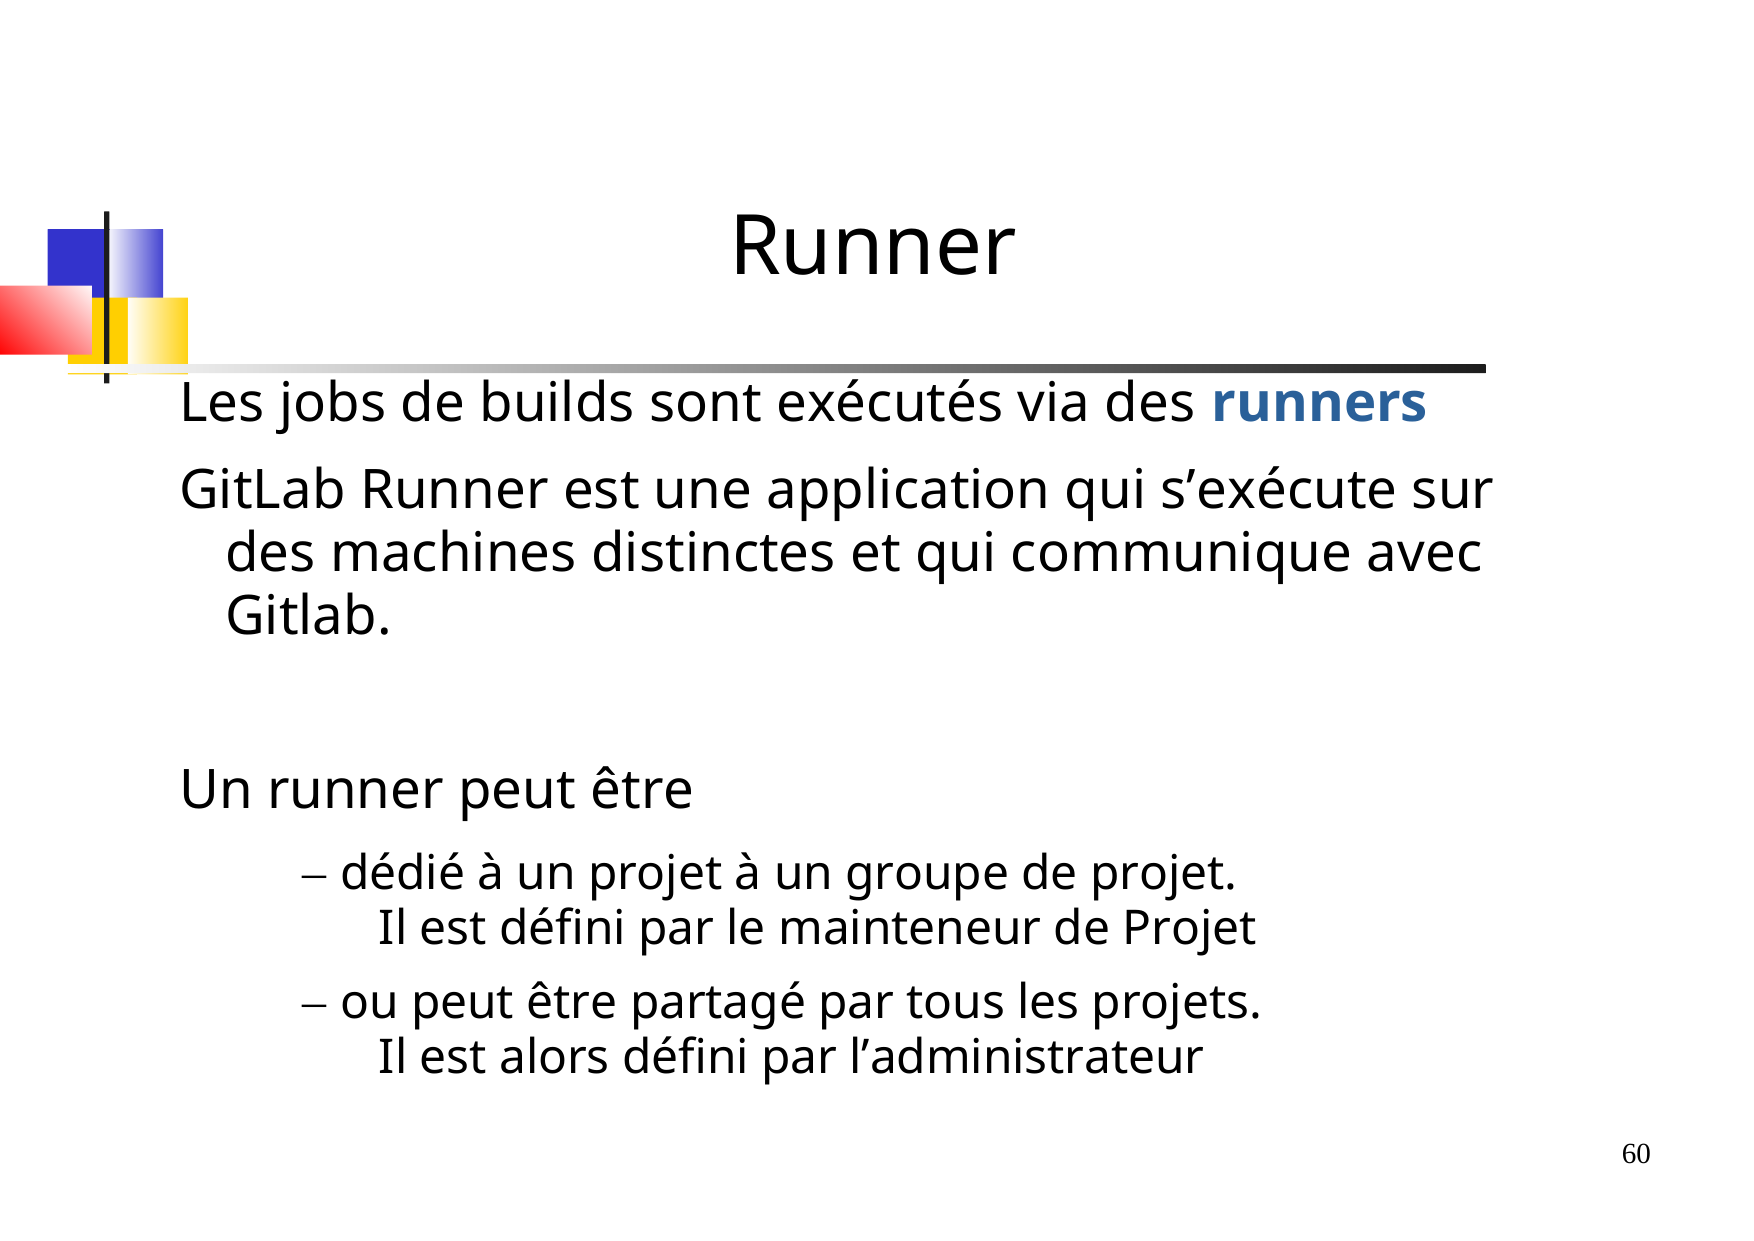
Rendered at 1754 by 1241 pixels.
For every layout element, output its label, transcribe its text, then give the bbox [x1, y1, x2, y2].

title Runner [179, 139, 1567, 351]
list Les jobs de builds sont exécutés via des runners GitLab Runner est une application qui s’exécute sur des machines distinctes et qui communique avec Gitlab. Un runner peut être dédié à un projet à un groupe de projet. Il est défini par le mainteneur de Projet ou peut être partagé par tous les projets. Il est alors défini par l’administrateur [179, 371, 1567, 1091]
